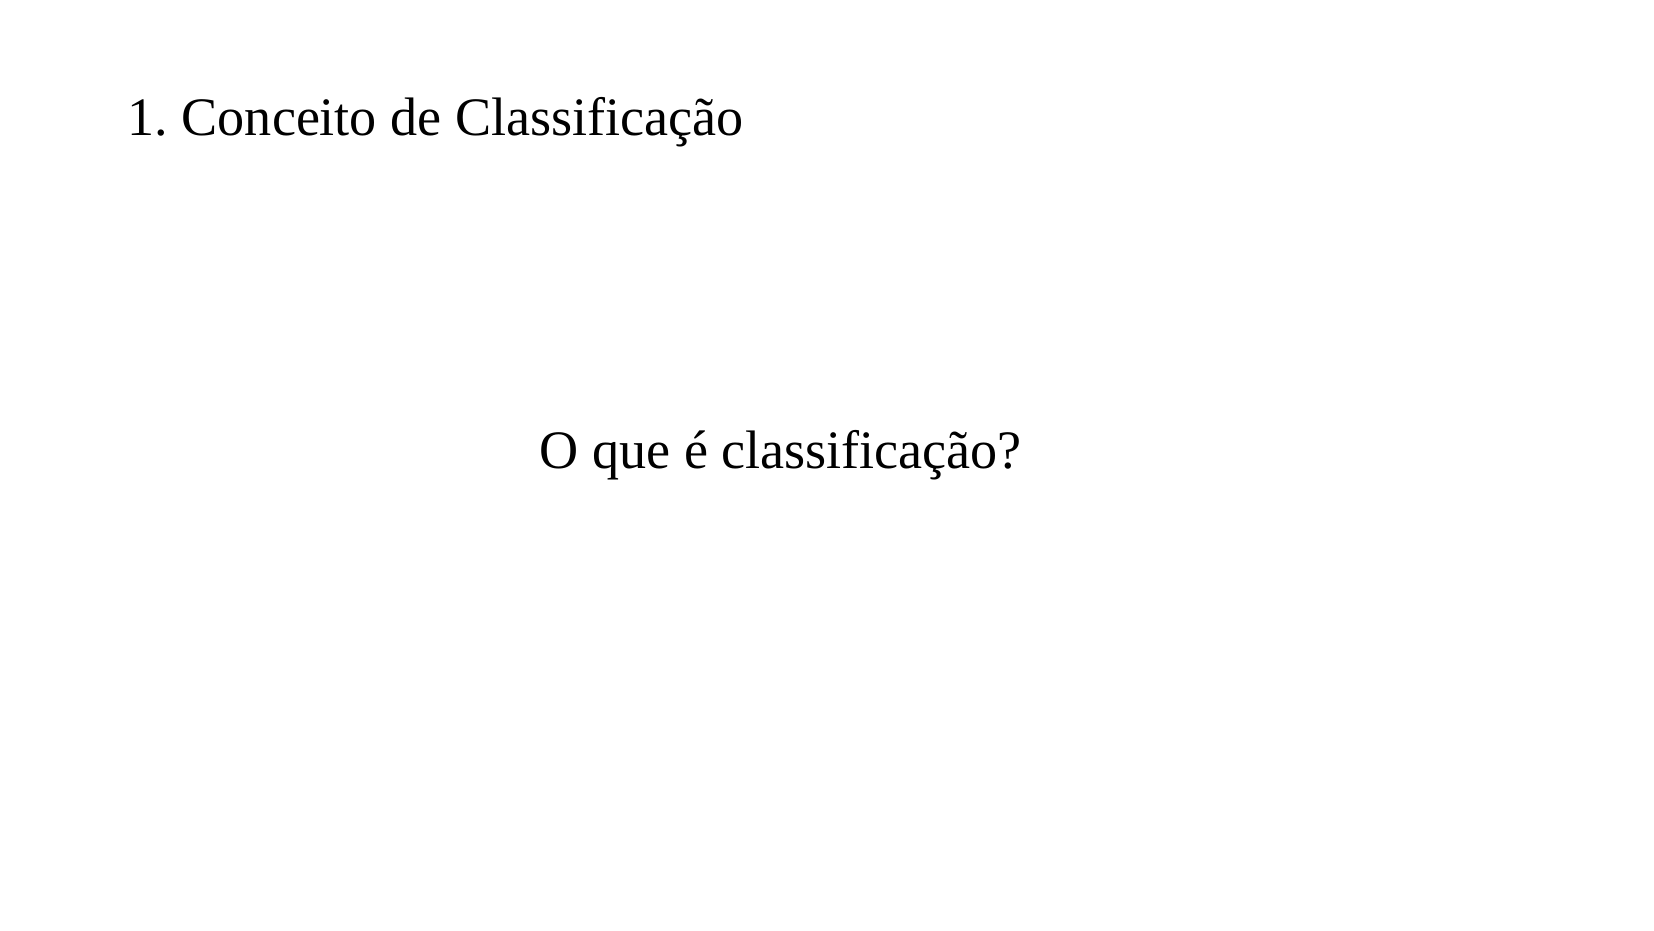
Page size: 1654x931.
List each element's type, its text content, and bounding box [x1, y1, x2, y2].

text_box O que é classificação? [525, 412, 1238, 548]
text_box 1. Conceito de Classificação [112, 80, 826, 216]
